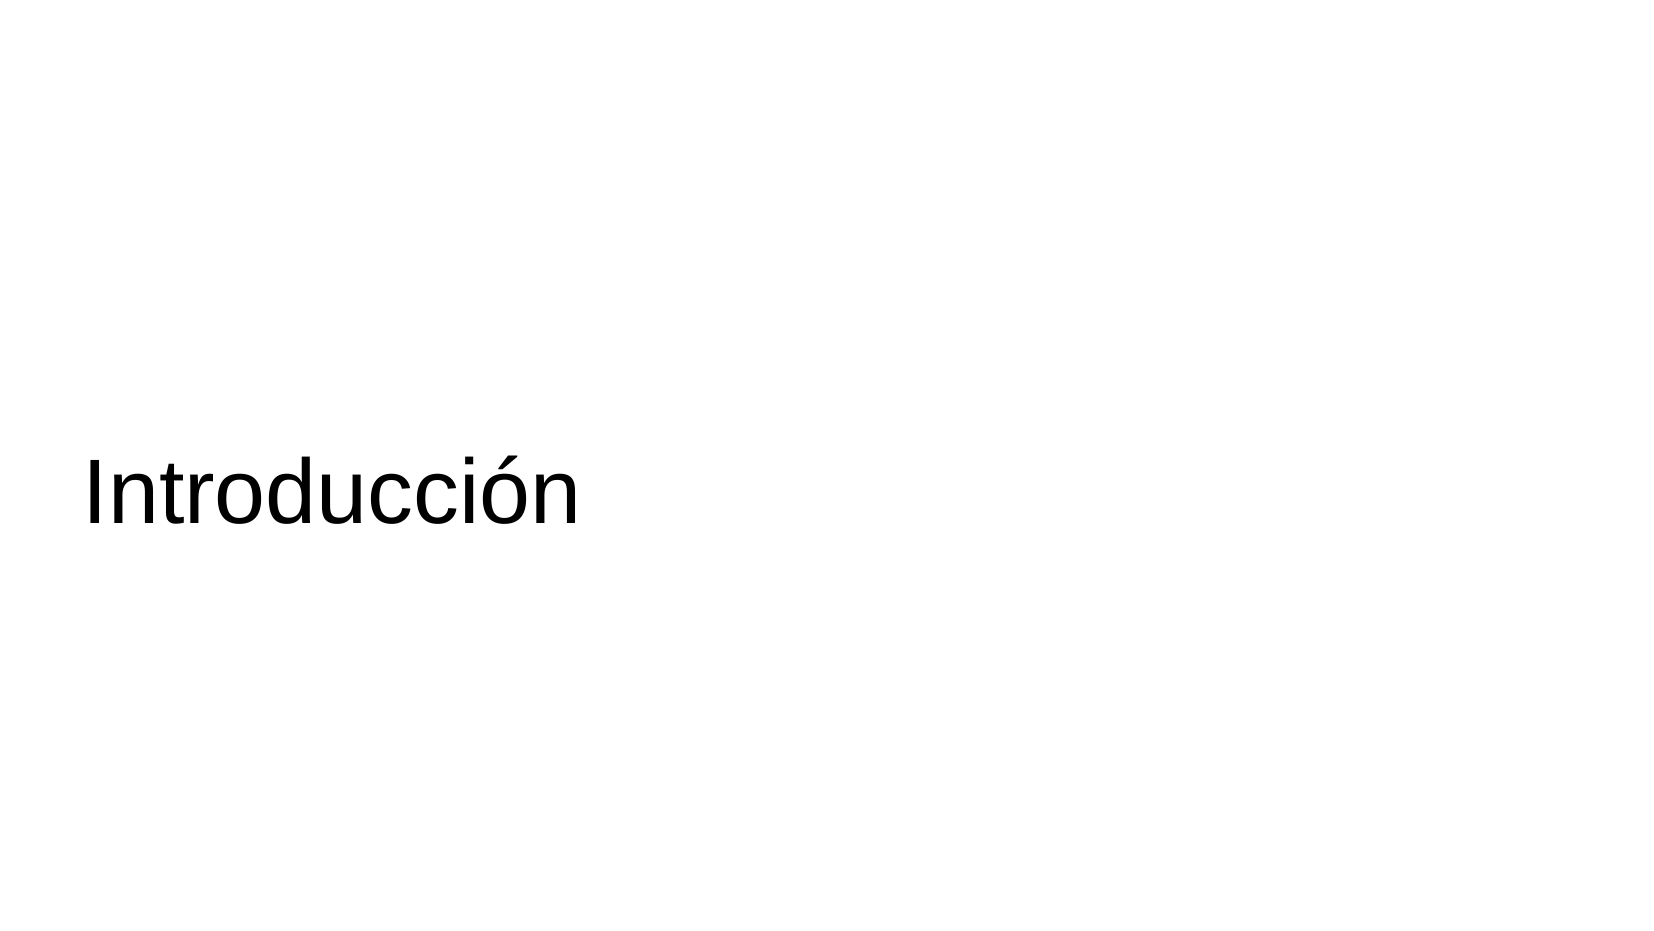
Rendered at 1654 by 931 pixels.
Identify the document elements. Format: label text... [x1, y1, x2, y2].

title Introducción [82, 315, 1571, 668]
